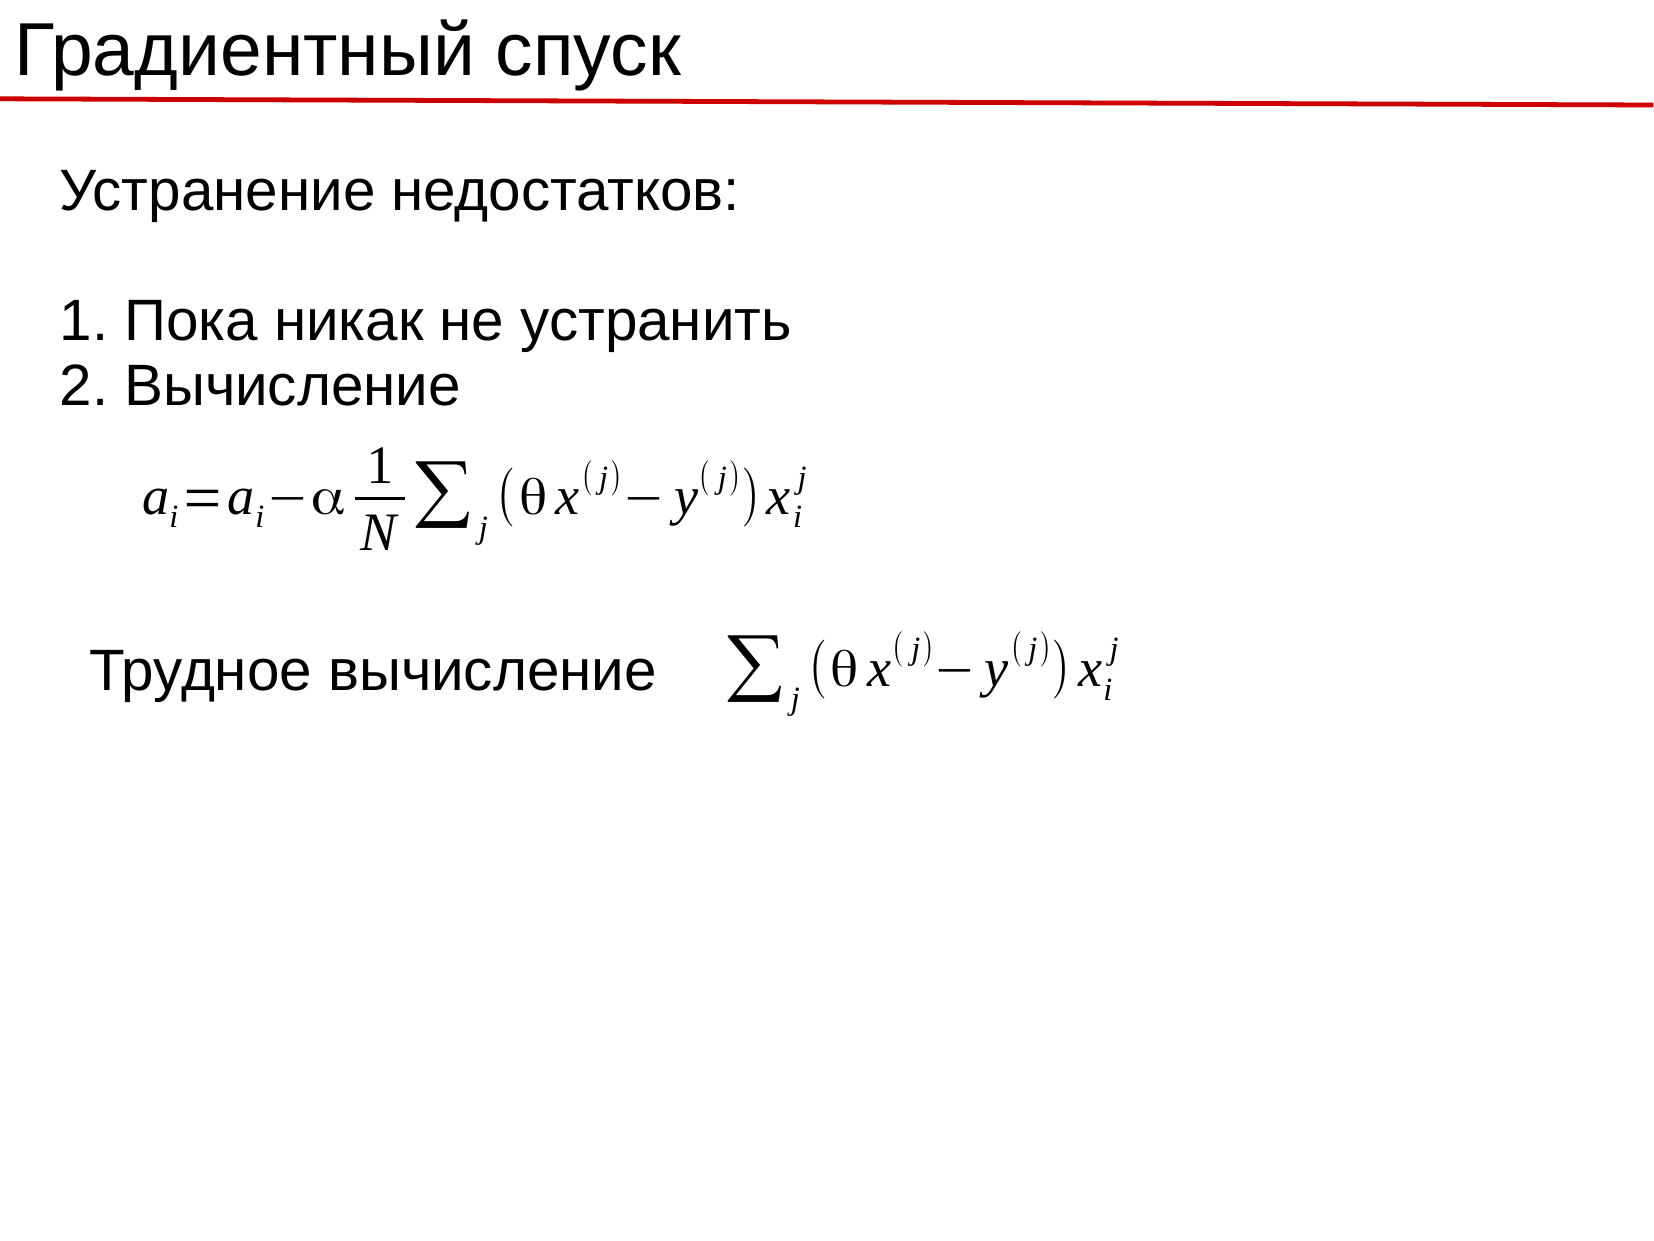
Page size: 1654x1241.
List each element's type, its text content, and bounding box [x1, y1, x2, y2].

text_box Устранение недостатков: 1. Пока никак не устранить 2. Вычисление [45, 150, 1411, 1241]
chart [717, 630, 1126, 717]
text_box Трудное вычисление [75, 630, 717, 710]
text_box Градиентный спуск [0, 0, 1306, 99]
